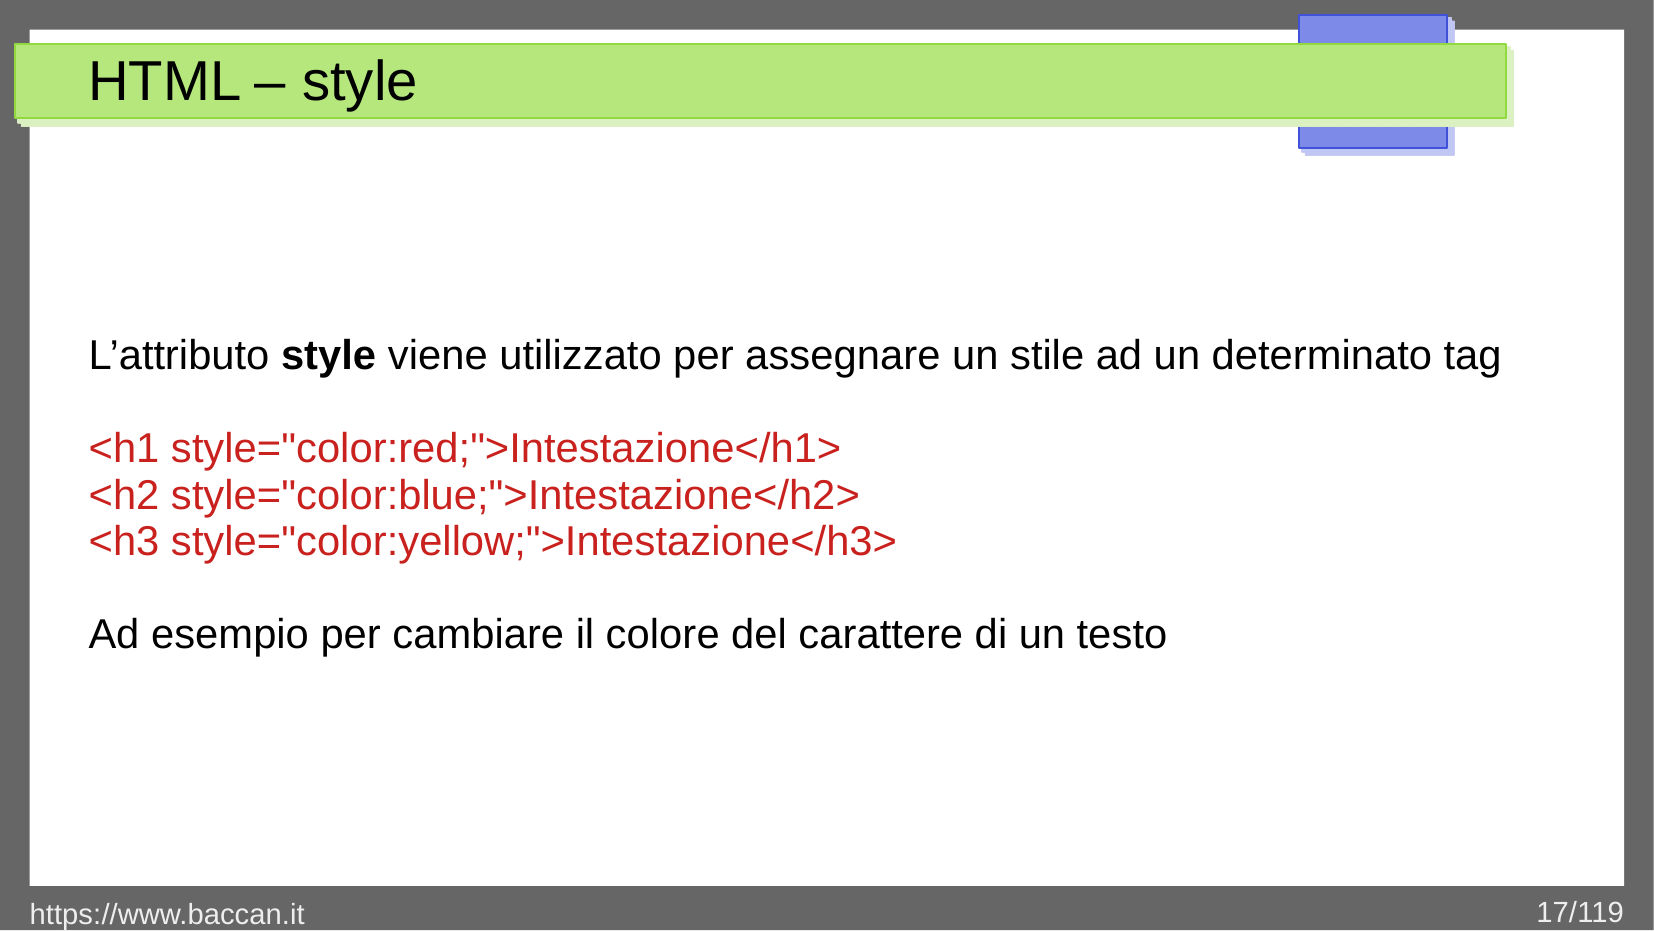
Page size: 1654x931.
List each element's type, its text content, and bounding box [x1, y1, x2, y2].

text_box L’attributo style viene utilizzato per assegnare un stile ad un determinato tag <h1 style="color:red;">Intestazione</h1> <h2 style="color:blue;">Intestazione</h2> <h3 style="color:yellow;">Intestazione</h3> Ad esempio per cambiare il colore del carattere di un testo [88, 169, 1565, 821]
title HTML – style [88, 44, 1506, 119]
